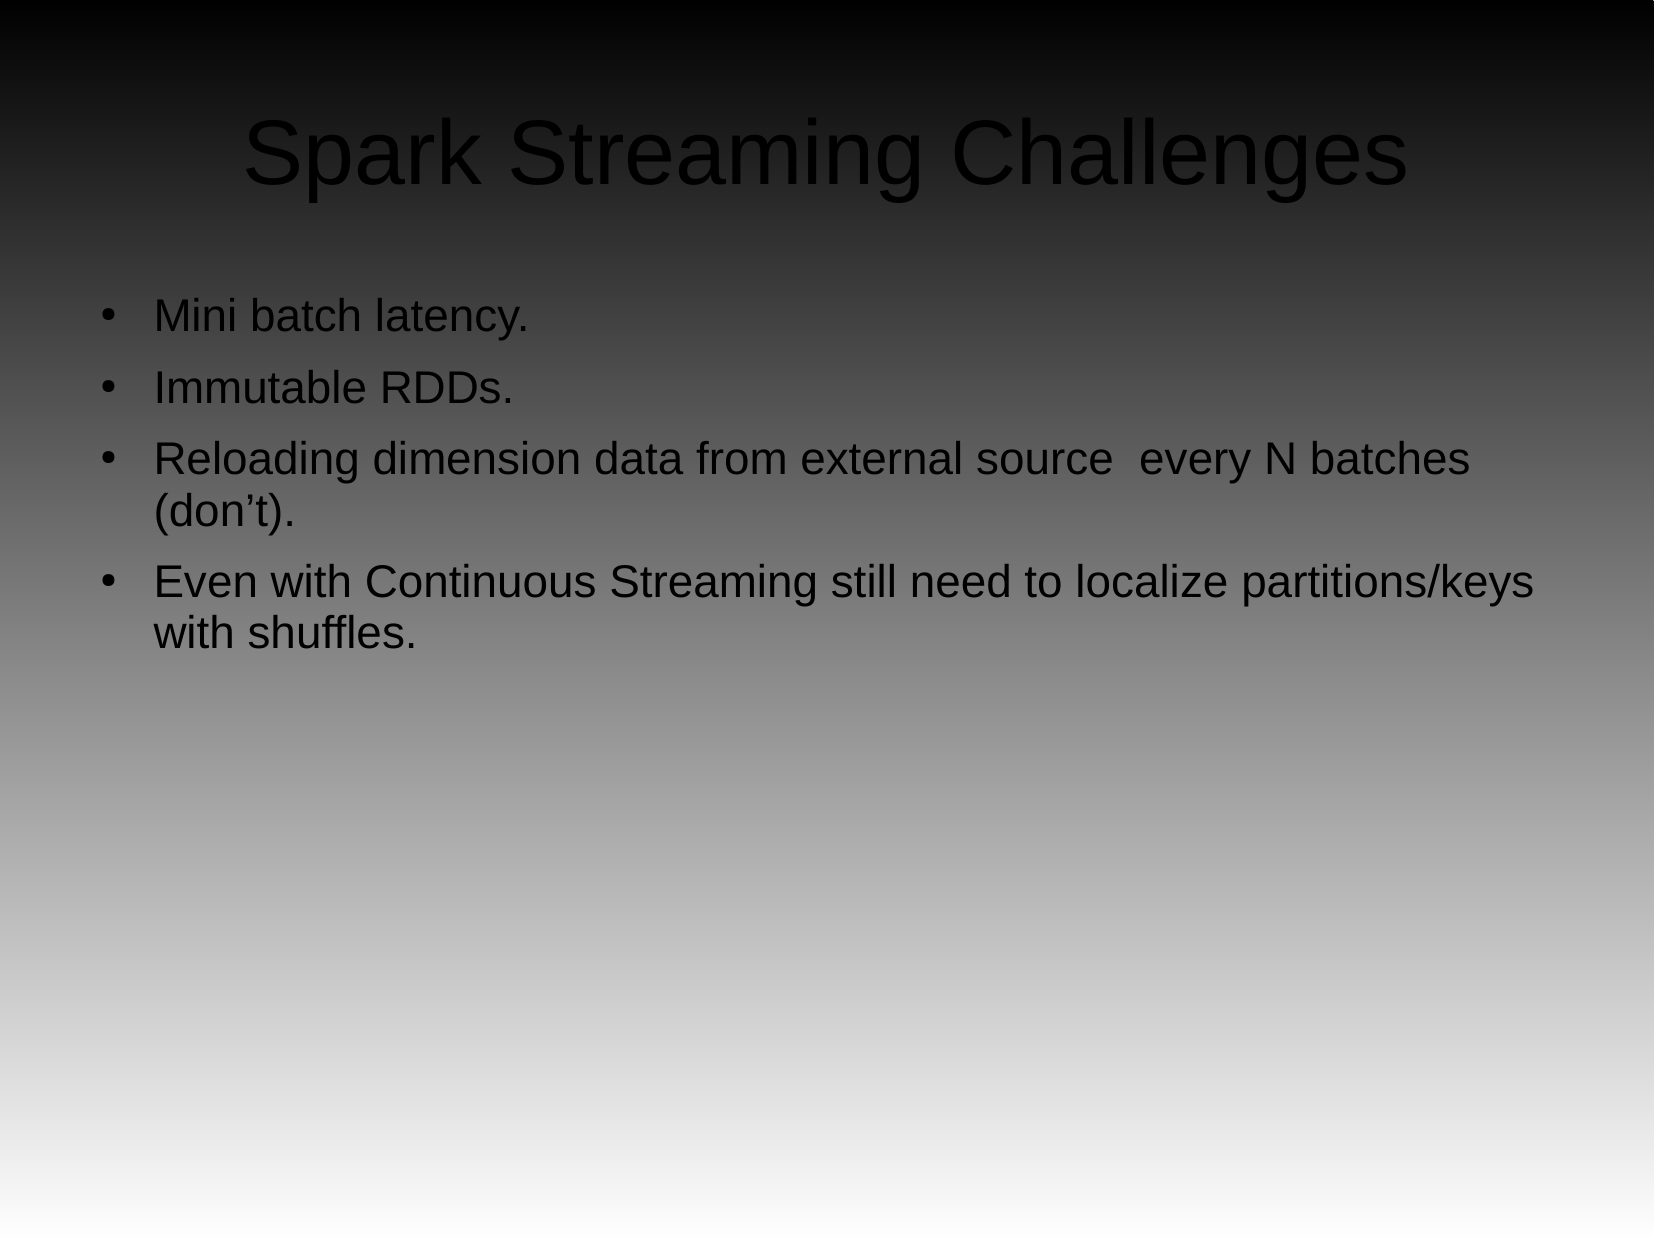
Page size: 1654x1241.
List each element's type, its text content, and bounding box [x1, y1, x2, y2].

list Mini batch latency. Immutable RDDs. Reloading dimension data from external source every N batches (don’t). Even with Continuous Streaming still need to localize partitions/keys with shuffles. [82, 290, 1571, 1010]
title Spark Streaming Challenges [82, 49, 1571, 257]
